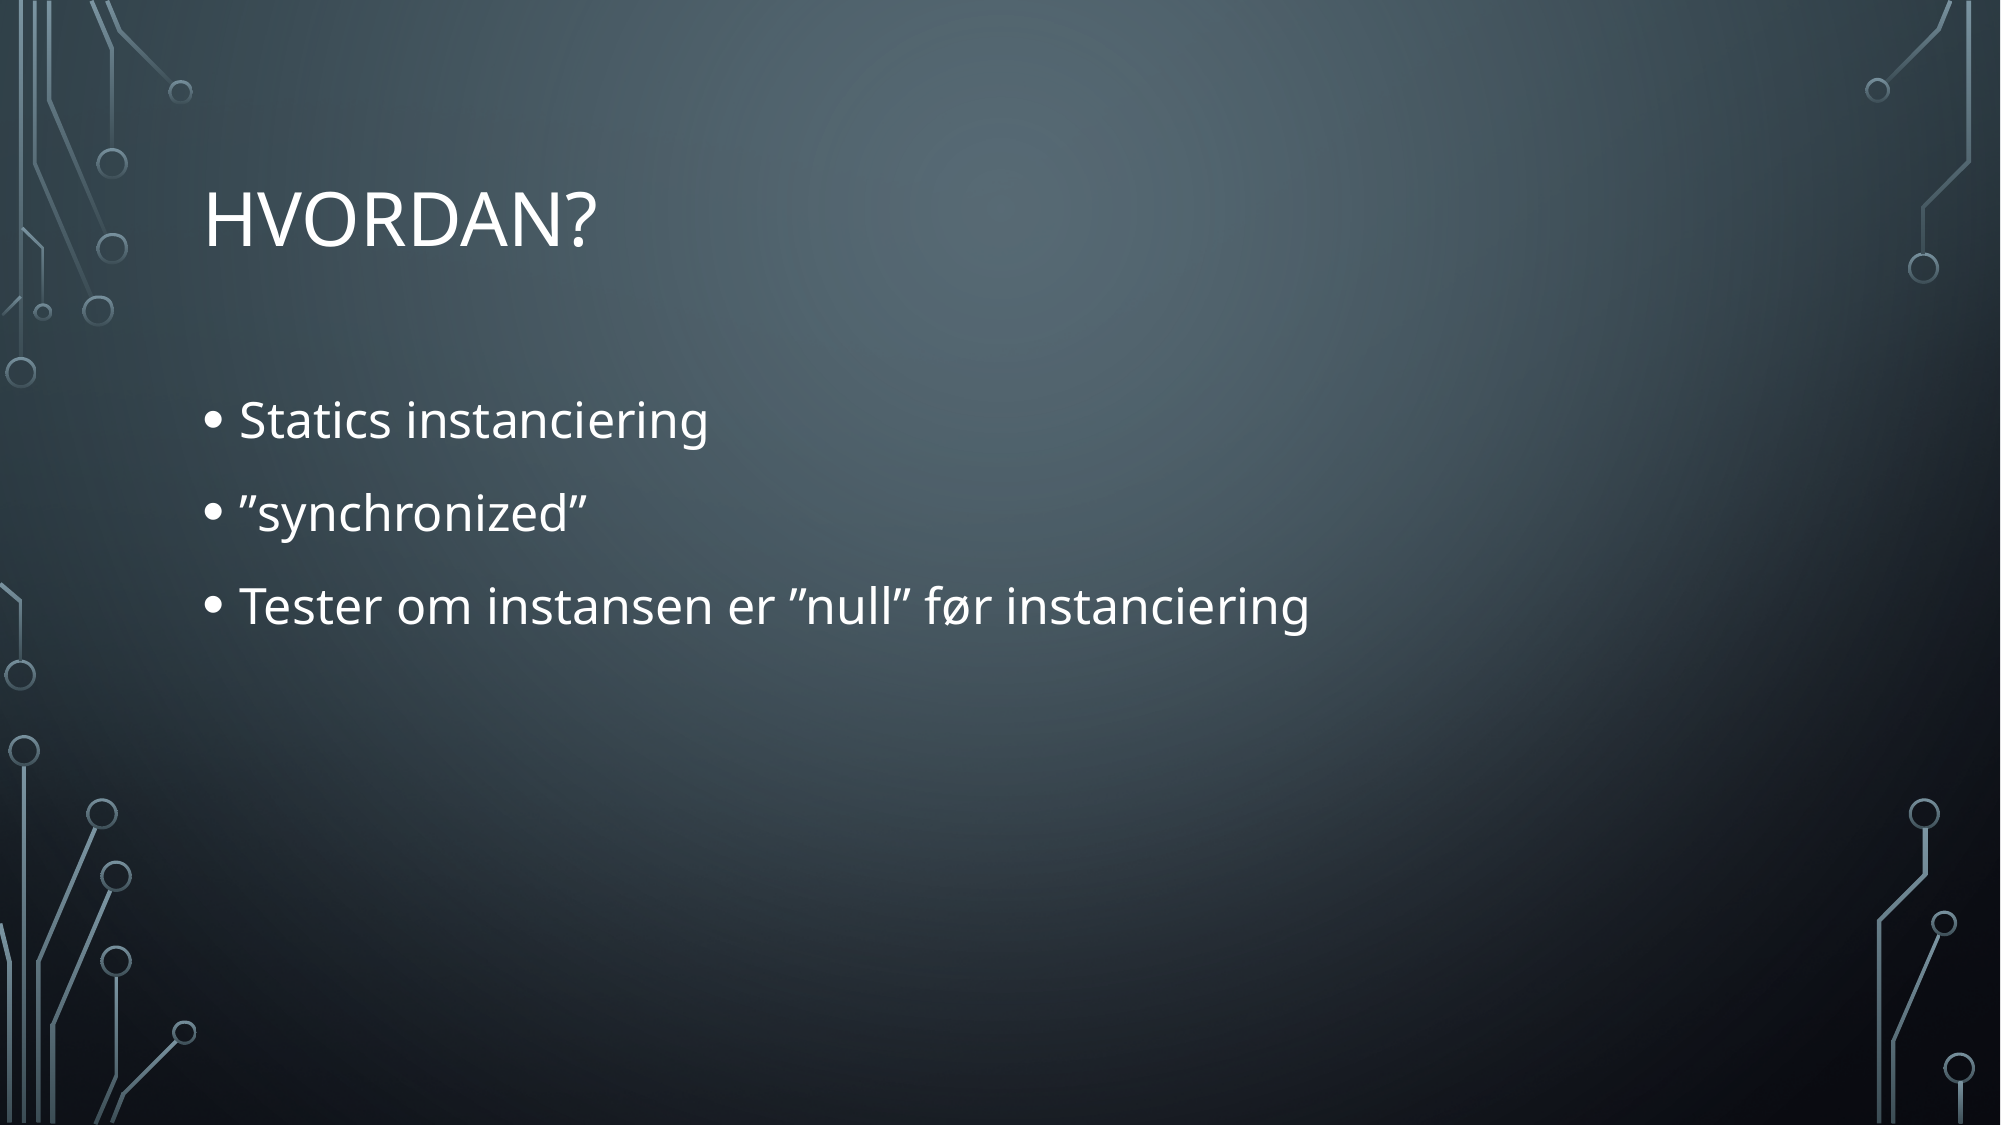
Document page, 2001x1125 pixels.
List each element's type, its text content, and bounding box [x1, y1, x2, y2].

title Hvordan? [187, 101, 1813, 344]
list Statics instanciering ”synchronized” Tester om instansen er ”null” før instanciering [187, 369, 1813, 951]
